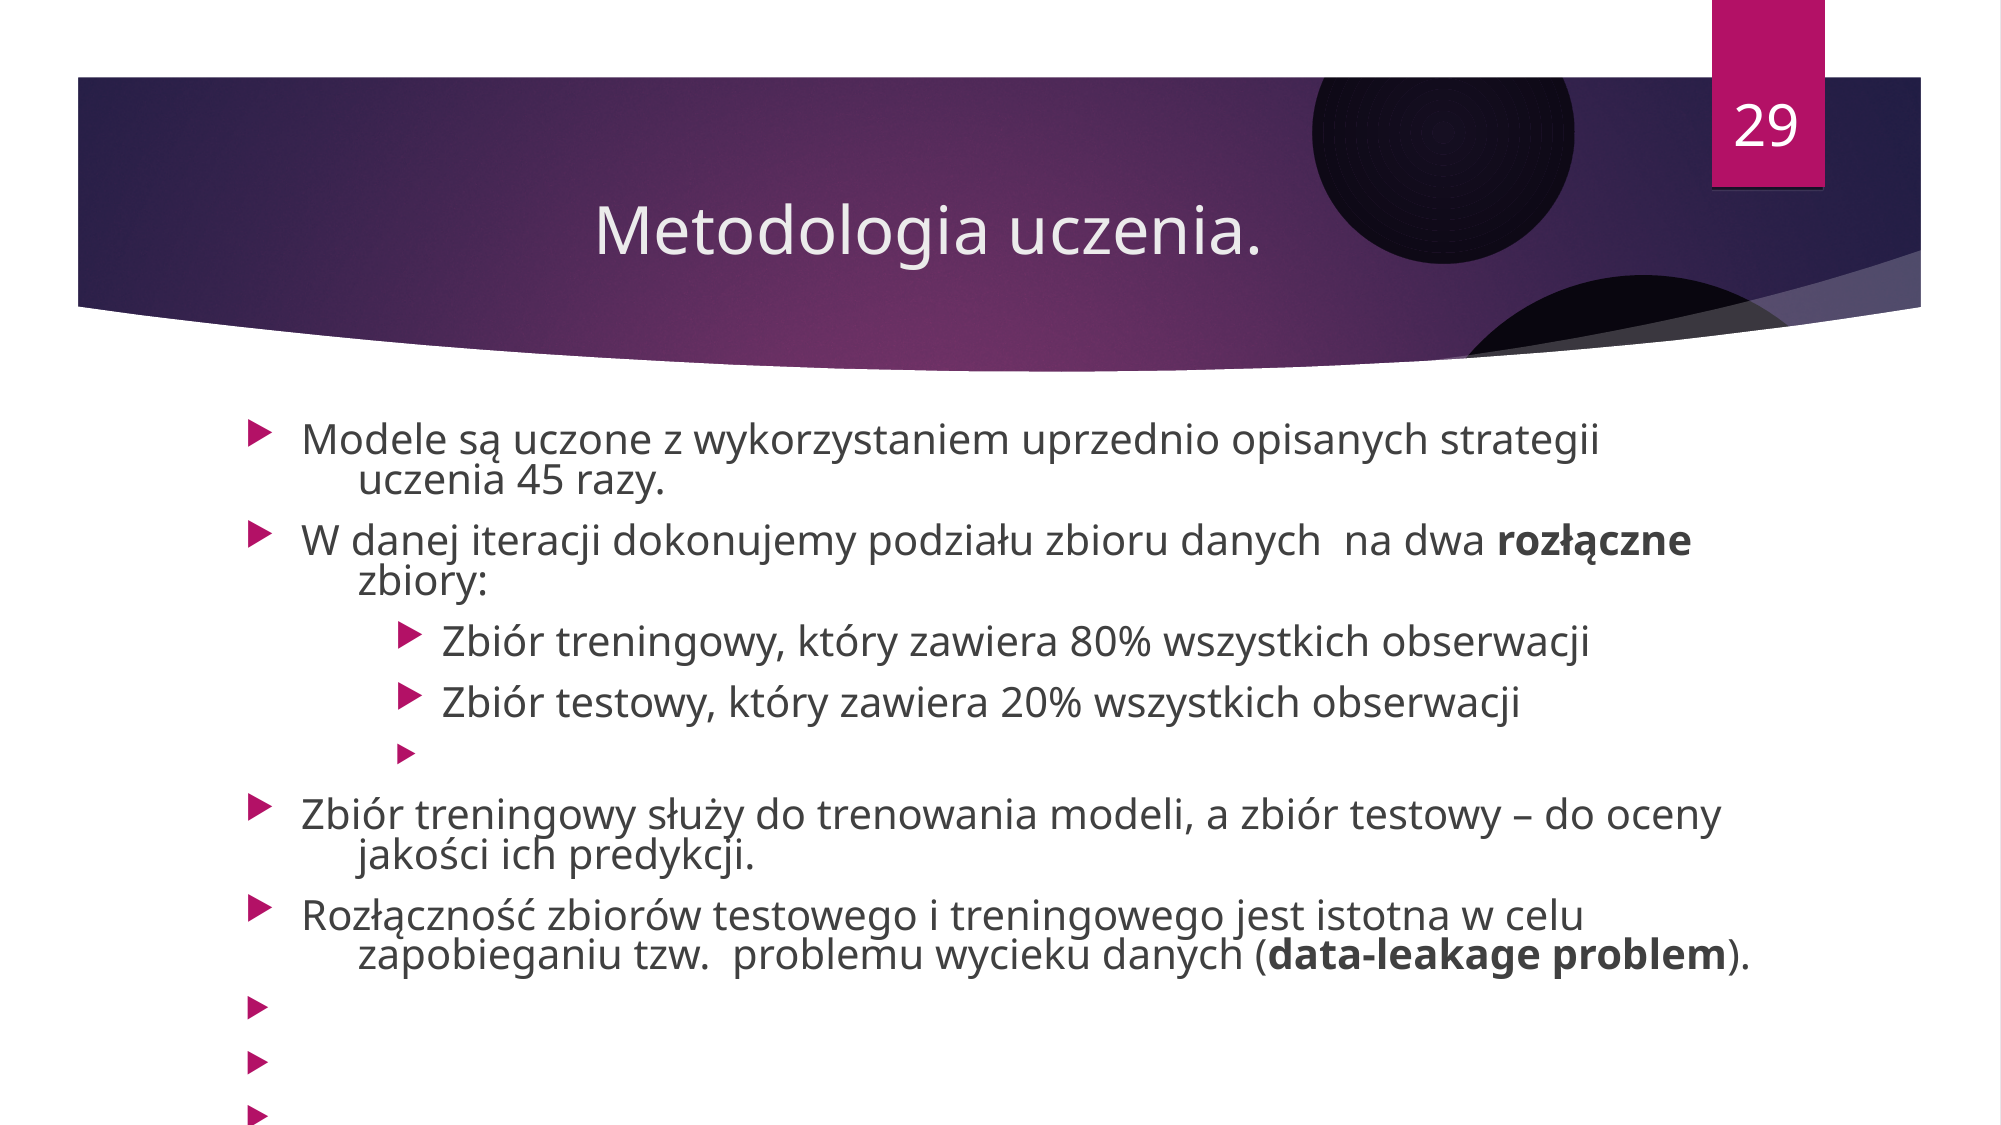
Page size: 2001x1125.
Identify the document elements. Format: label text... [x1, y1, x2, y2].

title Metodologia uczenia. [578, 169, 1422, 286]
text_box [1698, 48, 1836, 175]
list Modele są uczone z wykorzystaniem uprzednio opisanych strategii uczenia 45 razy. W danej iteracji dokonujemy podziału zbioru danych na dwa rozłączne zbiory: Zbiór treningowy, który zawiera 80% wszystkich obserwacji Zbiór testowy, który zawiera 20% wszystkich obserwacji Zbiór treningowy służy do trenowania modeli, a zbiór testowy – do oceny jakości ich predykcji. Rozłączność zbiorów testowego i treningowego jest istotna w celu zapobieganiu tzw. problemu wycieku danych (data-leakage problem). [230, 415, 1771, 1077]
